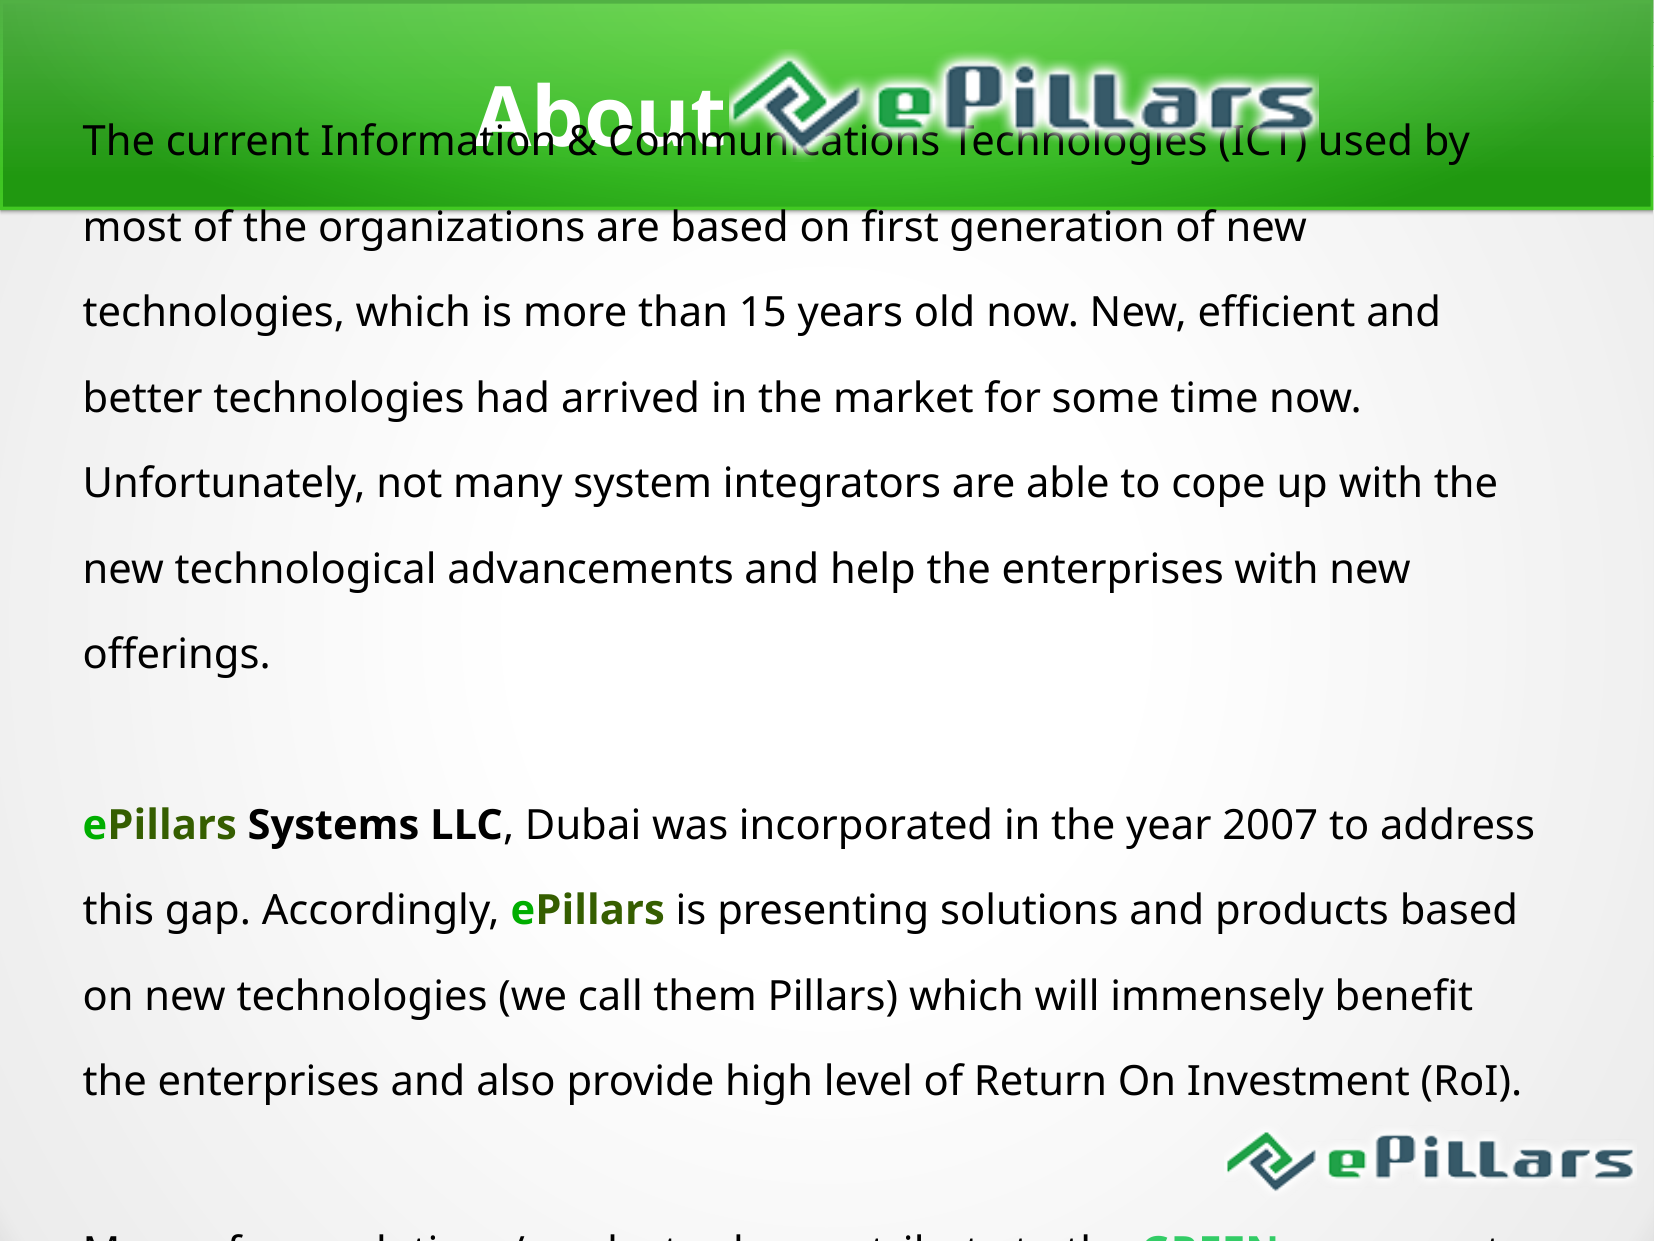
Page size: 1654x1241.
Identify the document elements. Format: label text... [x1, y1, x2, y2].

title About [1319, 49, 1571, 179]
picture [1224, 1124, 1637, 1201]
title About [82, 49, 729, 156]
picture [729, 49, 1319, 162]
subtitle The current Information & Communications Technologies (ICT) used by most of the organizations are based on first generation of new technologies, which is more than 15 years old now. New, efficient and better technologies had arrived in the market for some time now. Unfortunately, not many system integrators are able to cope up with the new technological advancements and help the enterprises with new offerings. ePillars Systems LLC, Dubai was incorporated in the year 2007 to address this gap. Accordingly, ePillars is presenting solutions and products based on new technologies (we call them Pillars) which will immensely benefit the enterprises and also provide high level of Return On Investment (RoI). Many of our solutions/products also contribute to the GREEN movement. [82, 156, 1538, 1120]
